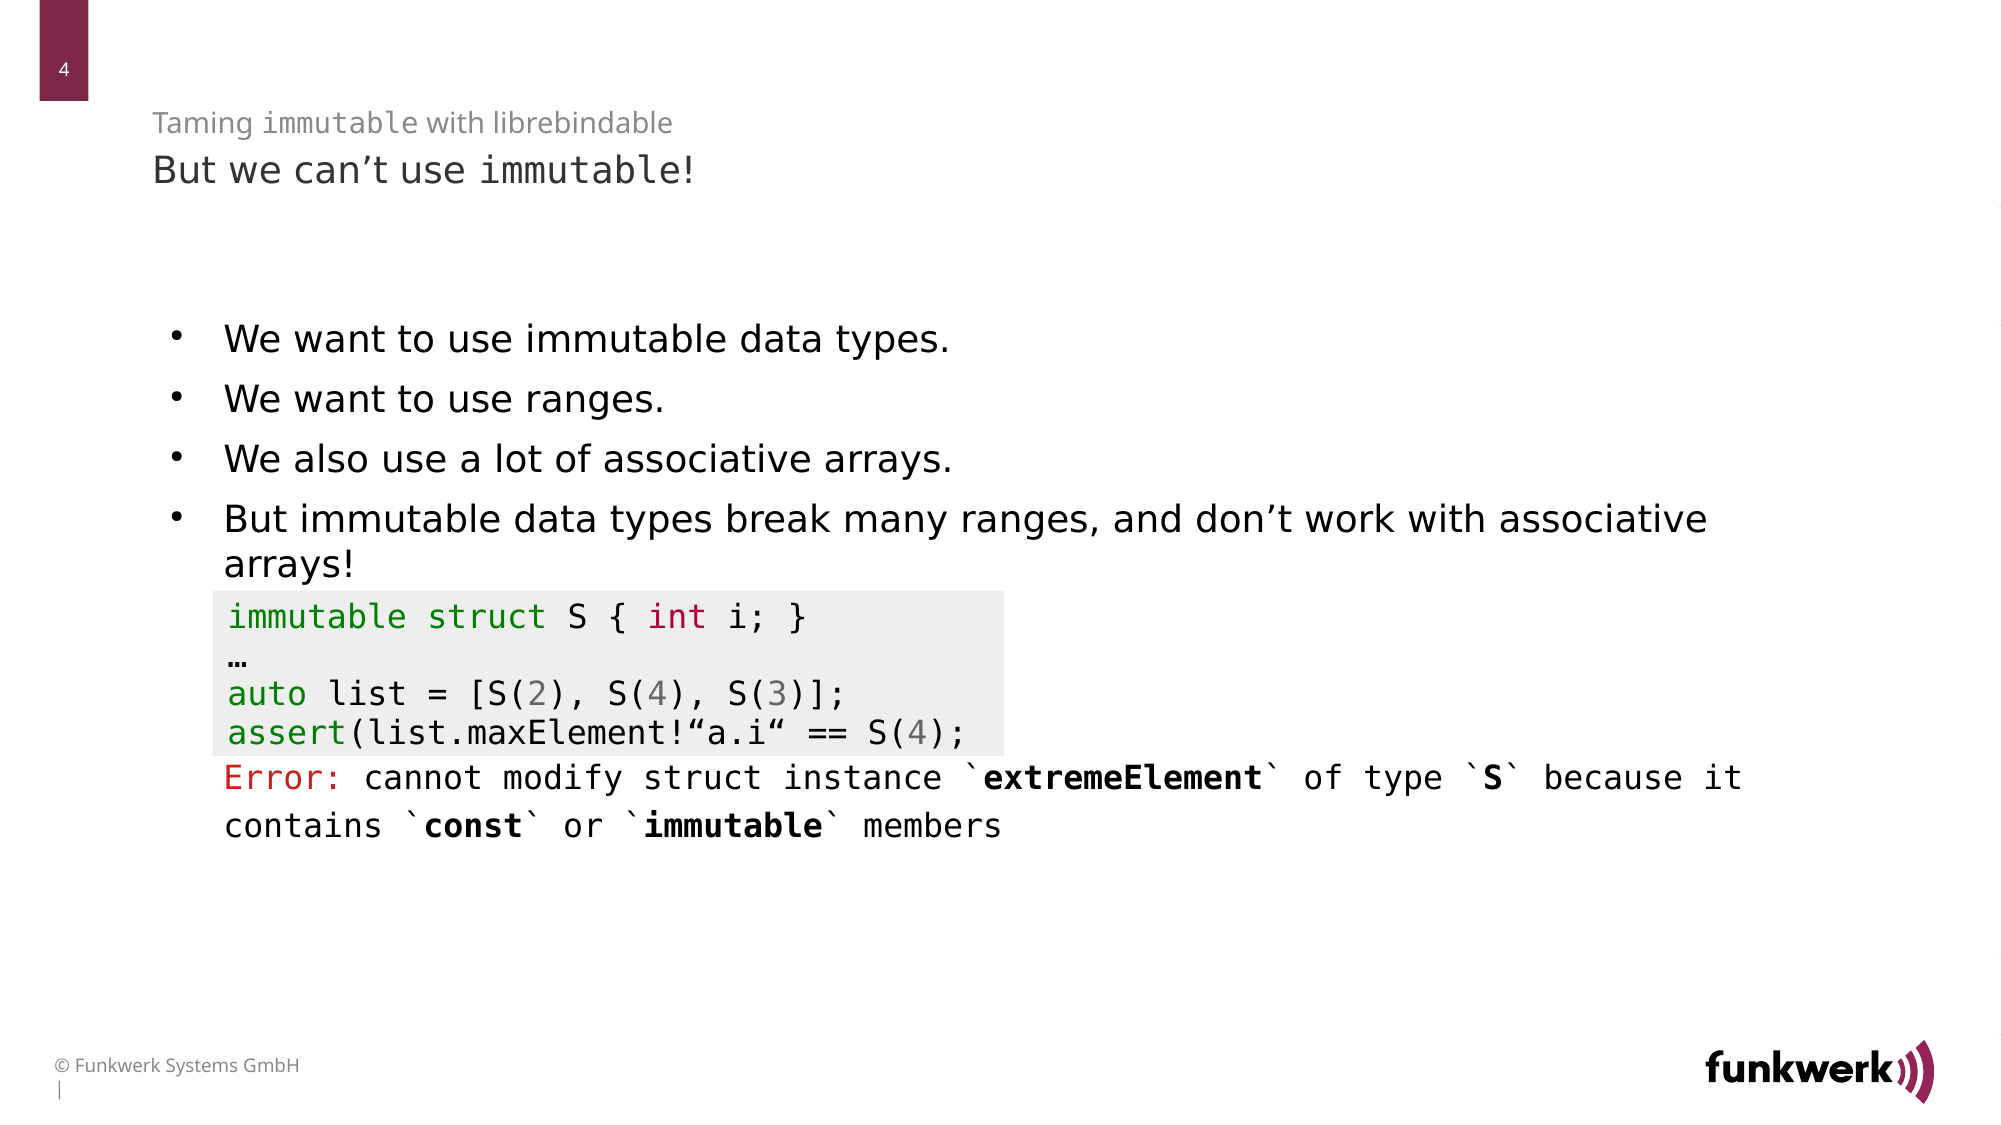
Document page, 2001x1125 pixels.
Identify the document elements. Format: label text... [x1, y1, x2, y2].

list We want to use immutable data types. We want to use ranges. We also use a lot of associative arrays. But immutable data types break many ranges, and don’t work with associative arrays! Error: cannot modify struct instance `extremeElement` of type `S` because it contains `const` or `immutable` members [137, 307, 1850, 945]
text_box immutable struct S { int i; } … auto list = [S(2), S(4), S(3)]; assert(list.maxElement!“a.i“ == S(4); [212, 590, 1004, 756]
text_box But we can’t use immutable! [137, 141, 755, 201]
list Taming immutable with librebindable [137, 100, 1850, 153]
